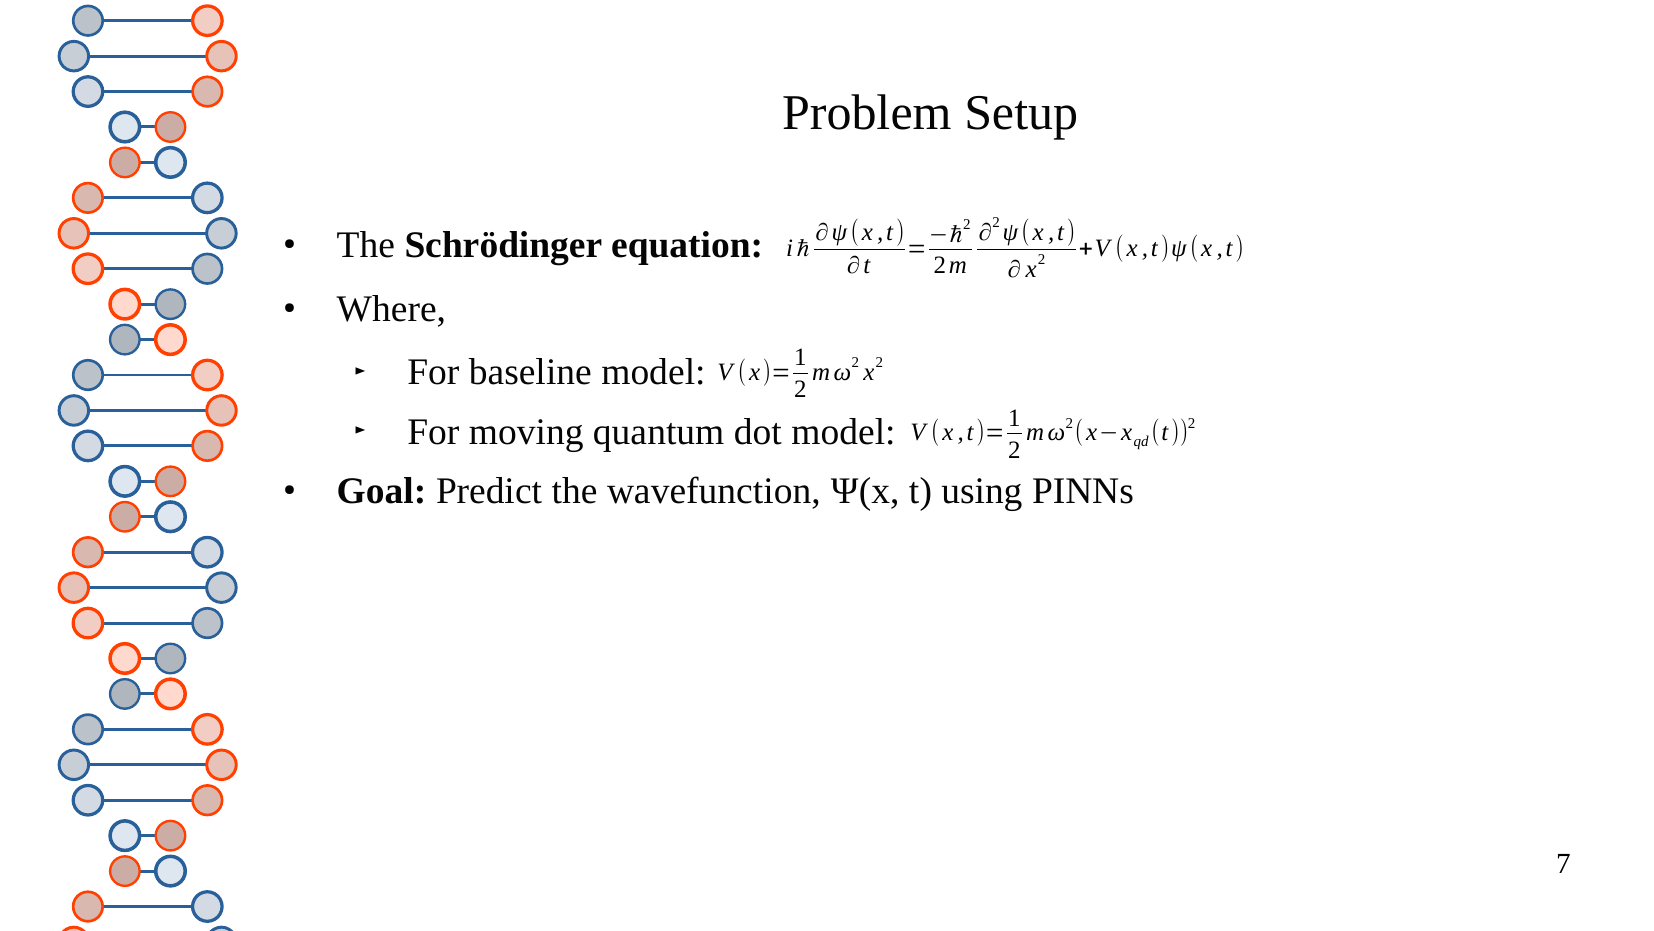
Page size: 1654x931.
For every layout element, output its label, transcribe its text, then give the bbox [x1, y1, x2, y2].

chart [785, 214, 1244, 283]
title Problem Setup [265, 35, 1595, 189]
list The Schrödinger equation: Where, For baseline model: For moving quantum dot model: Goal: Predict the wavefunction, Ψ(x, t) using PINNs [265, 224, 1595, 764]
chart [717, 343, 884, 403]
chart [726, 404, 1196, 464]
